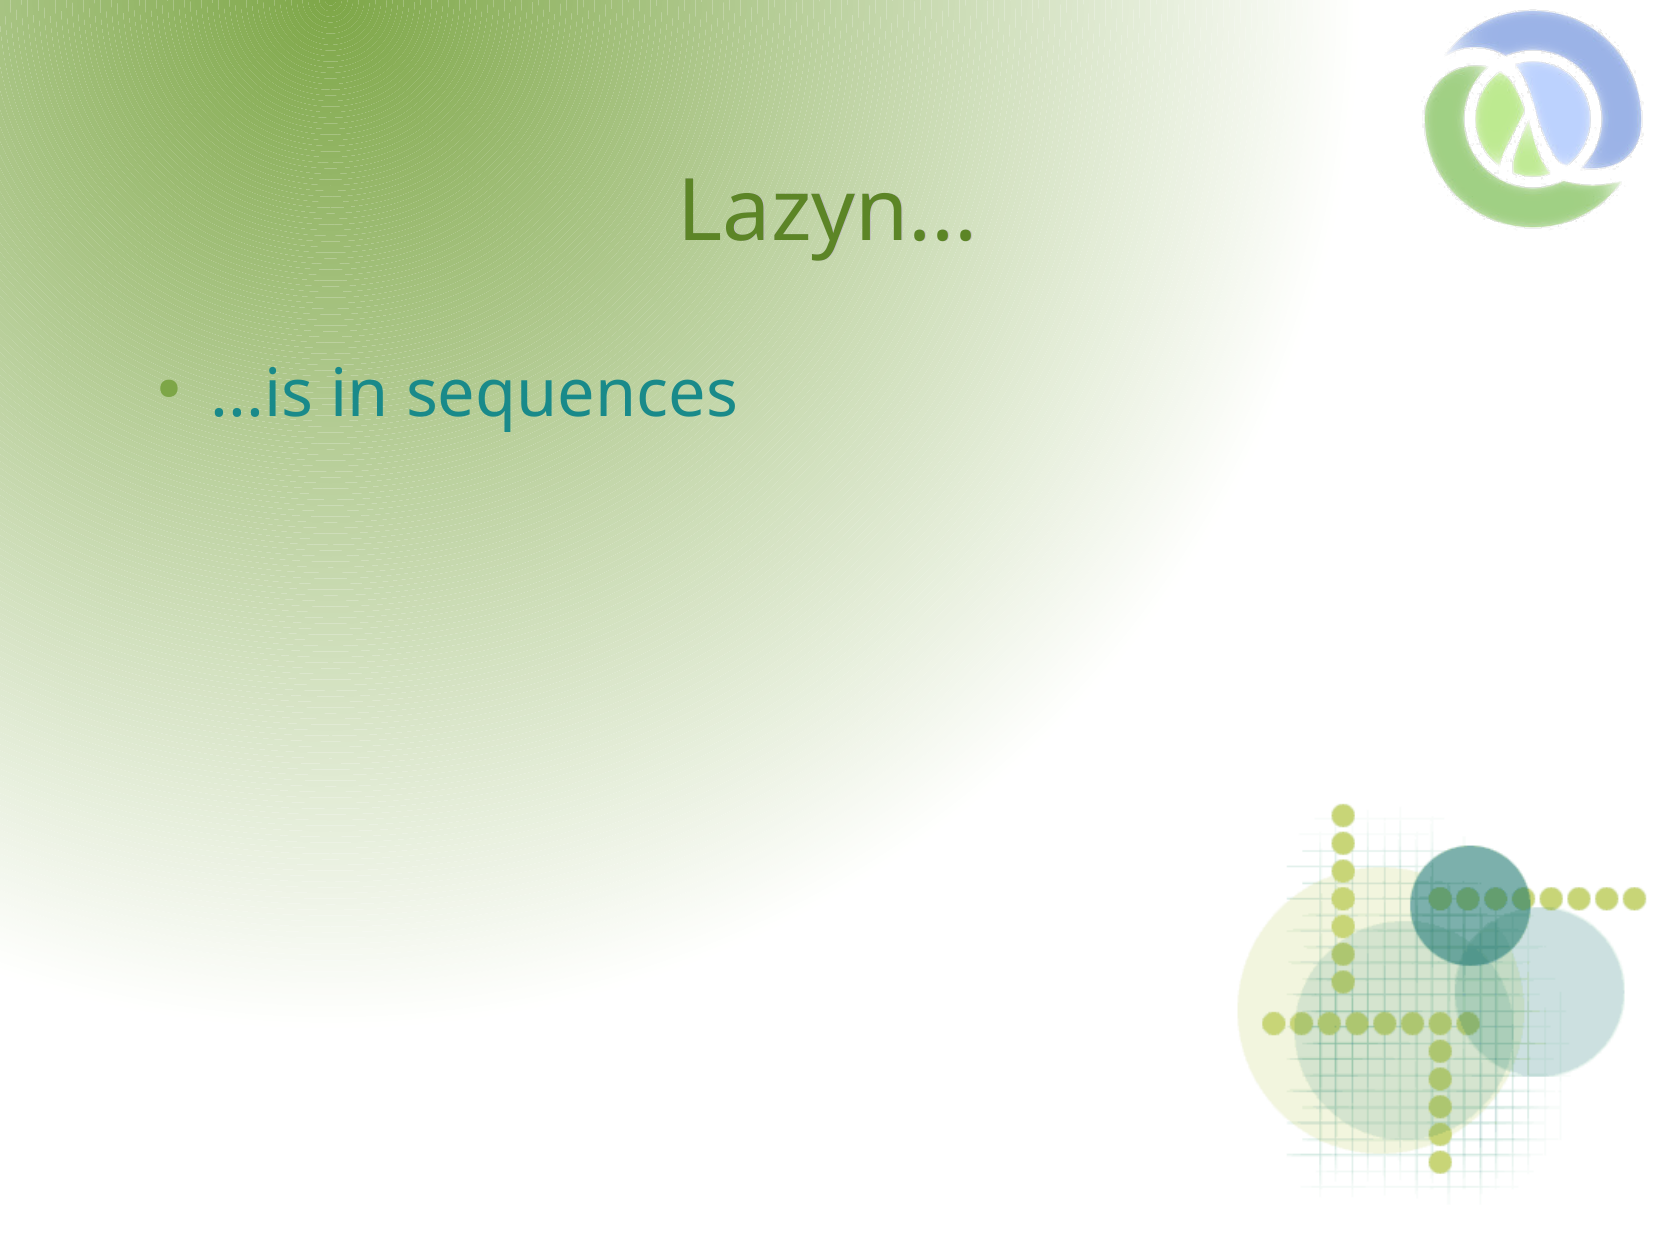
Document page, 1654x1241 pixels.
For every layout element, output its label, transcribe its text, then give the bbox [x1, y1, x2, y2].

picture [1224, 792, 1654, 1211]
list ...is in sequences [121, 344, 1534, 1127]
title Lazyn... [121, 102, 1534, 310]
